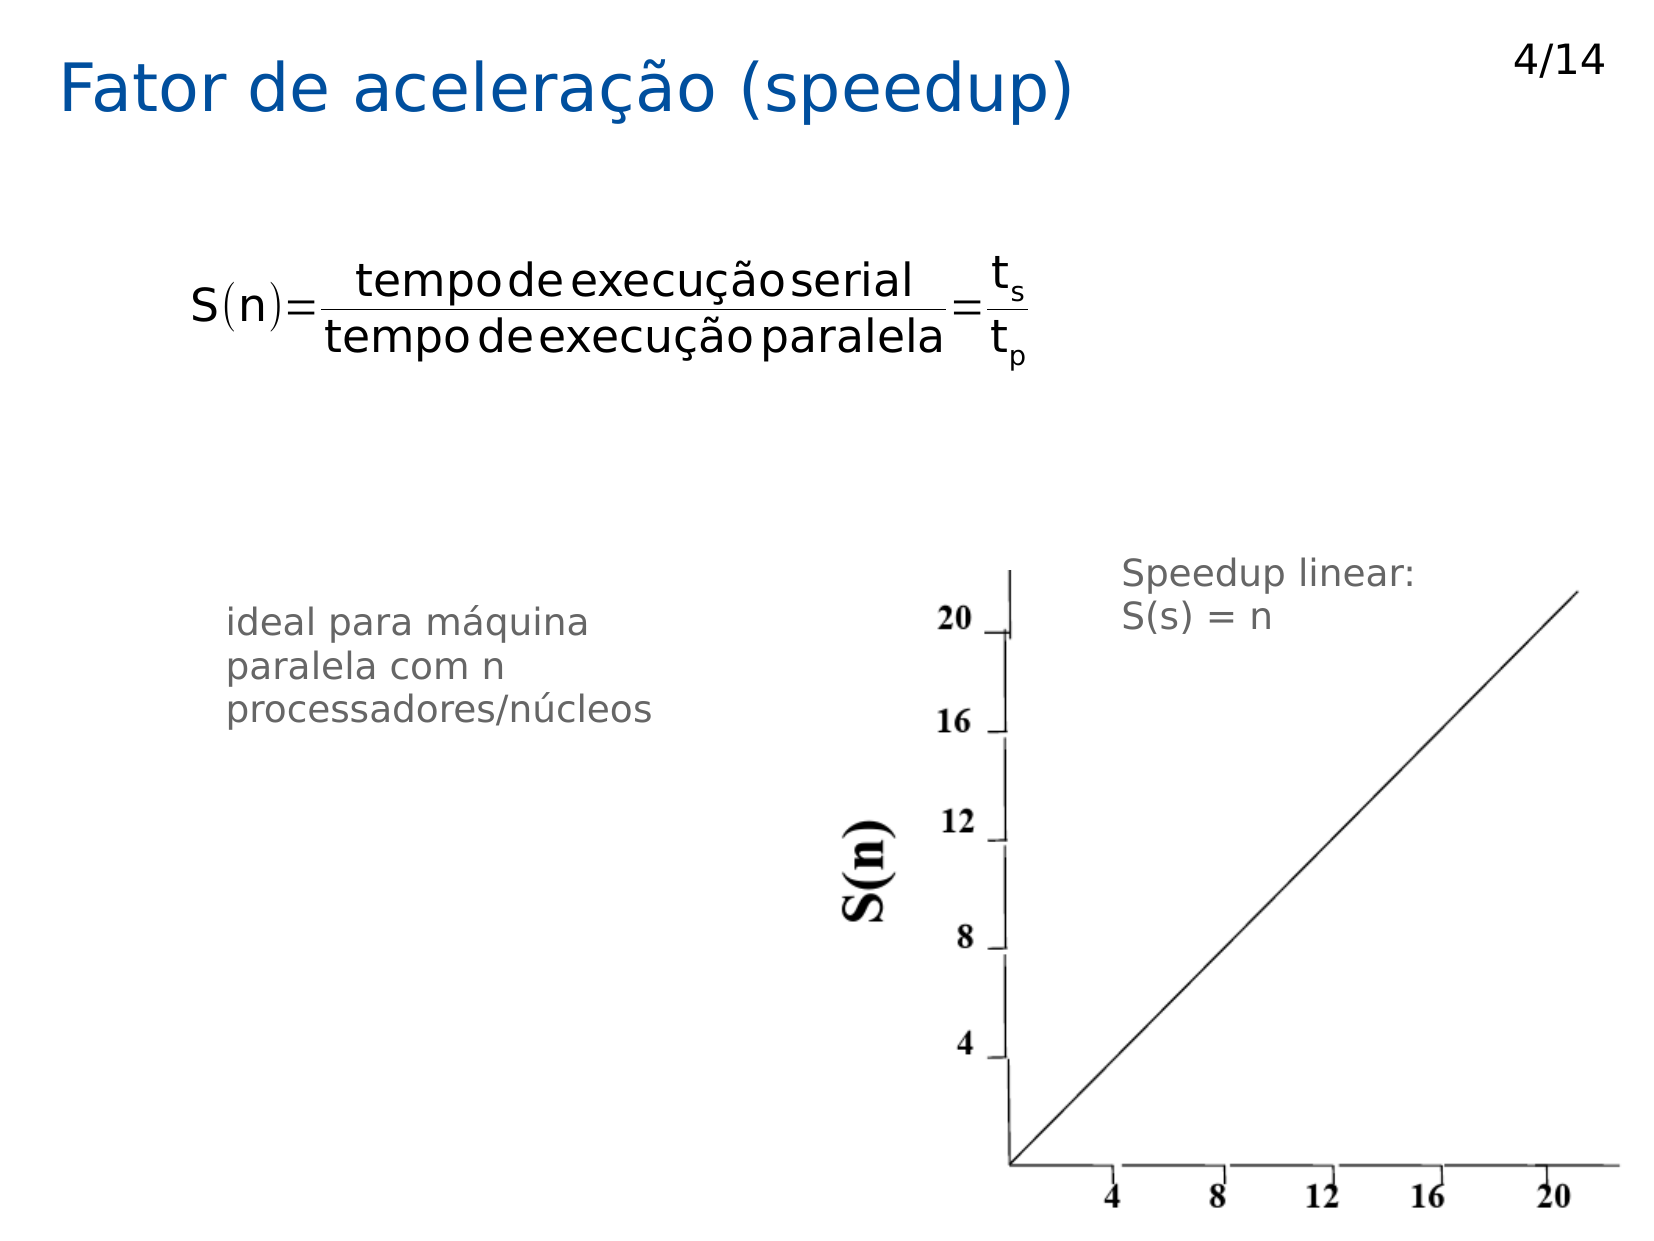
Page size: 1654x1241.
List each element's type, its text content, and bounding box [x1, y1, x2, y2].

picture [836, 570, 1623, 1211]
title Fator de aceleração (speedup) [59, 29, 1506, 148]
chart [184, 246, 1036, 372]
text_box ideal para máquina paralela com n processadores/núcleos [210, 593, 697, 783]
text_box Speedup linear: S(s) = n [1106, 544, 1467, 647]
